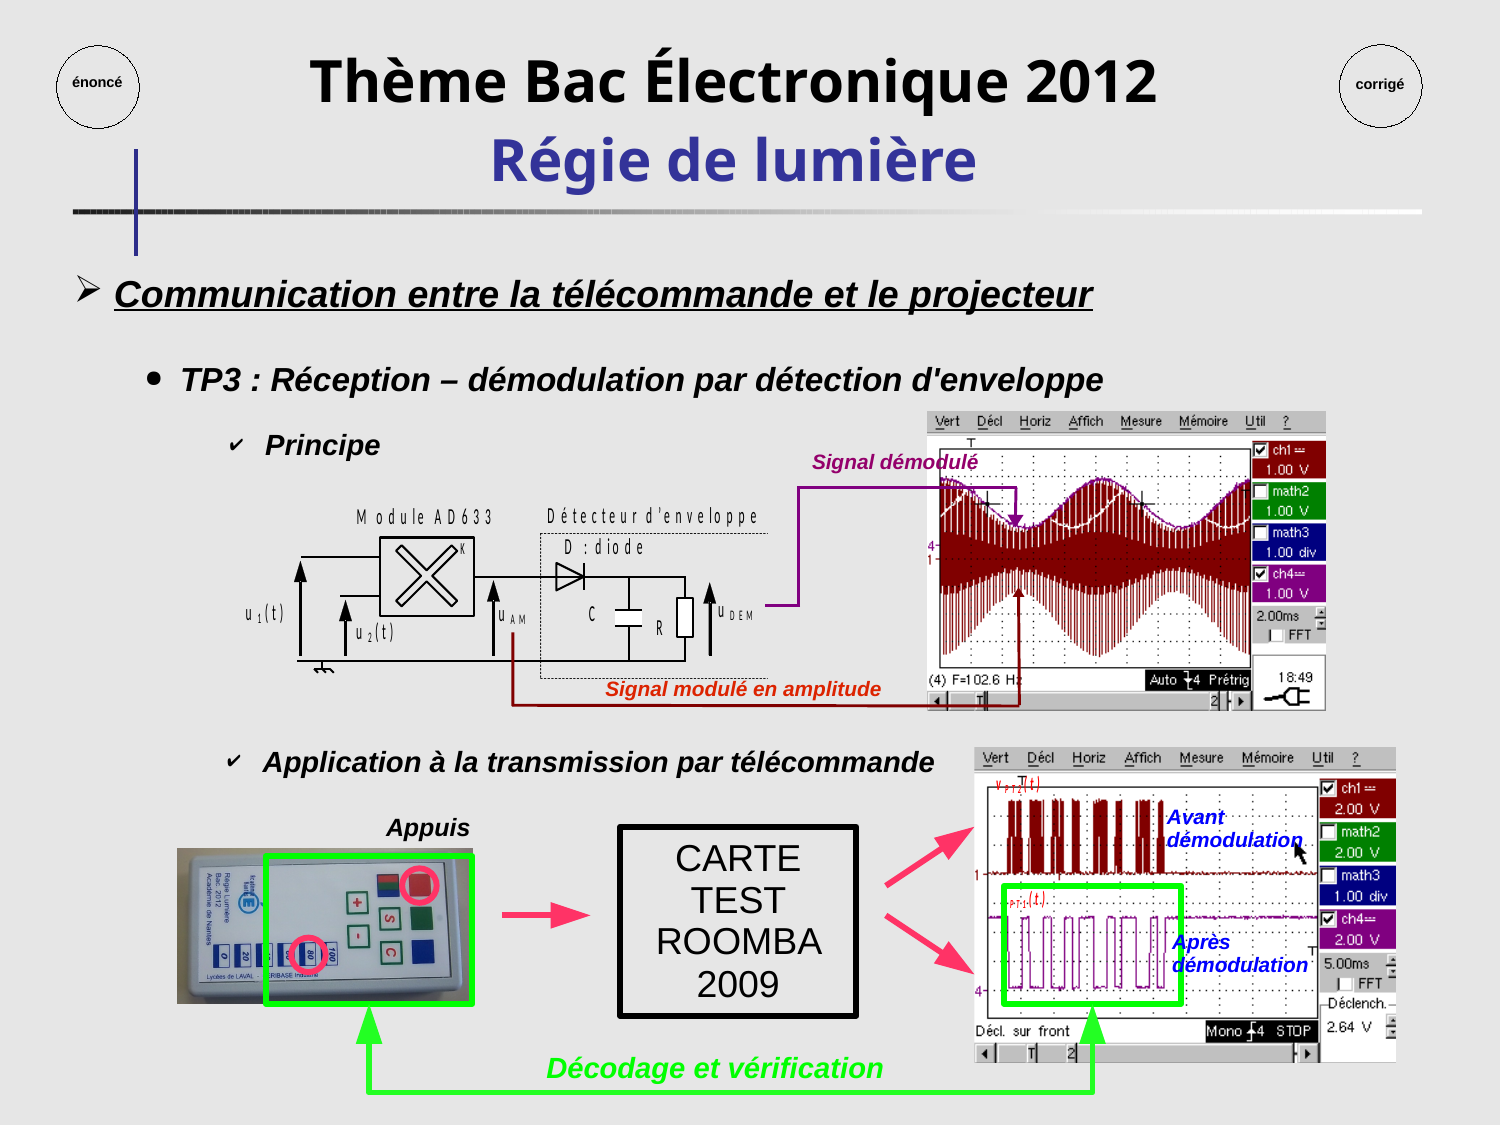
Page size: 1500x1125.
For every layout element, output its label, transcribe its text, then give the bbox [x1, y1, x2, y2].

text_box énoncé [55, 66, 140, 99]
text_box Décodage et vérification [531, 1044, 916, 1093]
text_box Signal démodulé [797, 442, 1004, 482]
picture [974, 747, 1396, 1063]
picture [1007, 889, 1178, 1001]
text_box Principe [179, 421, 927, 470]
text_box Après démodulation [1157, 923, 1331, 986]
text_box Signal modulé en amplitude [590, 670, 916, 709]
picture [927, 411, 1326, 711]
text_box corrigé [1338, 69, 1422, 101]
picture [177, 848, 473, 1004]
text_box Appuis [371, 806, 502, 850]
picture [235, 501, 768, 680]
text_box Application à la transmission par télécommande [177, 738, 1152, 787]
text_box Thème Bac Électronique 2012 Régie de lumière [263, 32, 1206, 190]
text_box CARTE TEST ROOMBA 2009 [620, 826, 857, 1016]
text_box TP3 : Réception – démodulation par détection d'enveloppe [94, 354, 1123, 407]
text_box Communication entre la télécommande et le projecteur [59, 265, 1447, 366]
text_box Avant démodulation [1152, 798, 1326, 860]
picture [269, 859, 469, 1001]
text_box [72, 209, 134, 215]
text_box [138, 209, 1422, 215]
